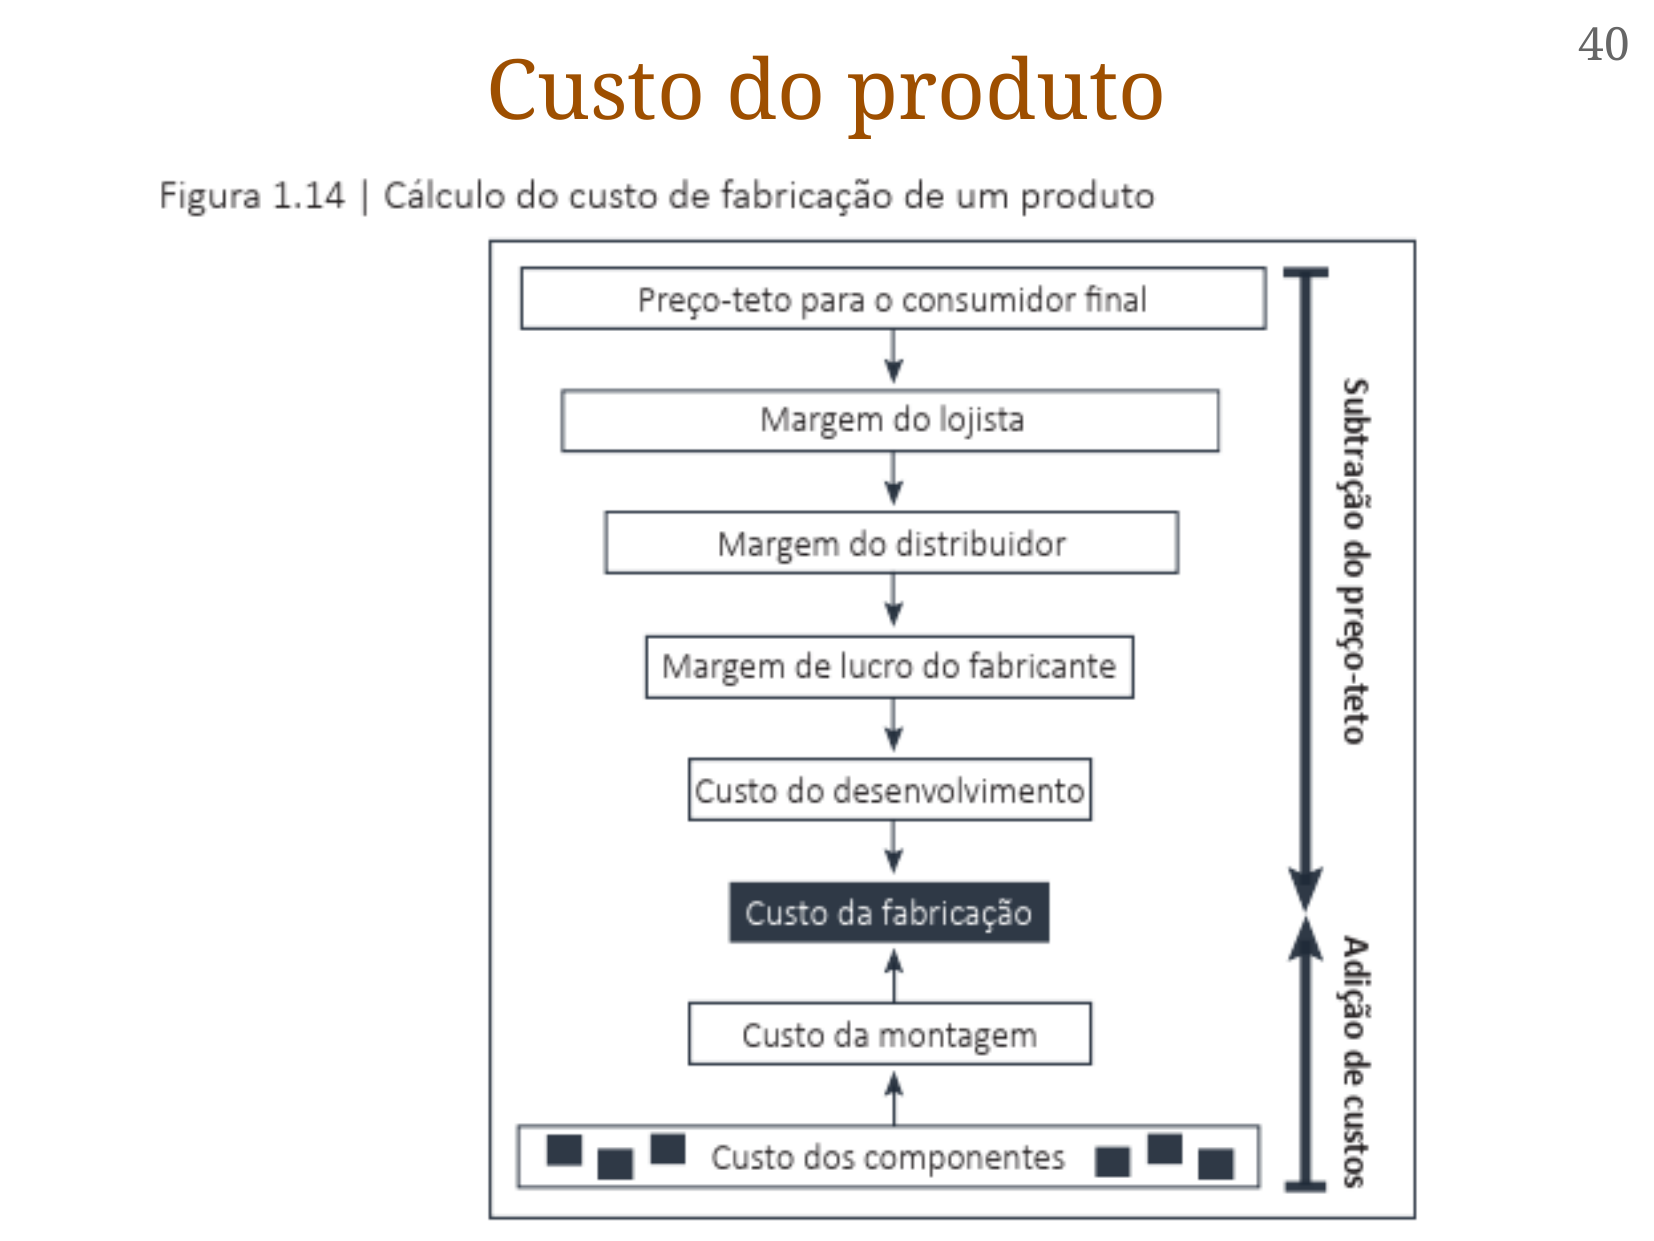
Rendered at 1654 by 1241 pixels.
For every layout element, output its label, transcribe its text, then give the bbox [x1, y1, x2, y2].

title Custo do produto [59, 29, 1595, 148]
picture [152, 177, 1433, 1231]
